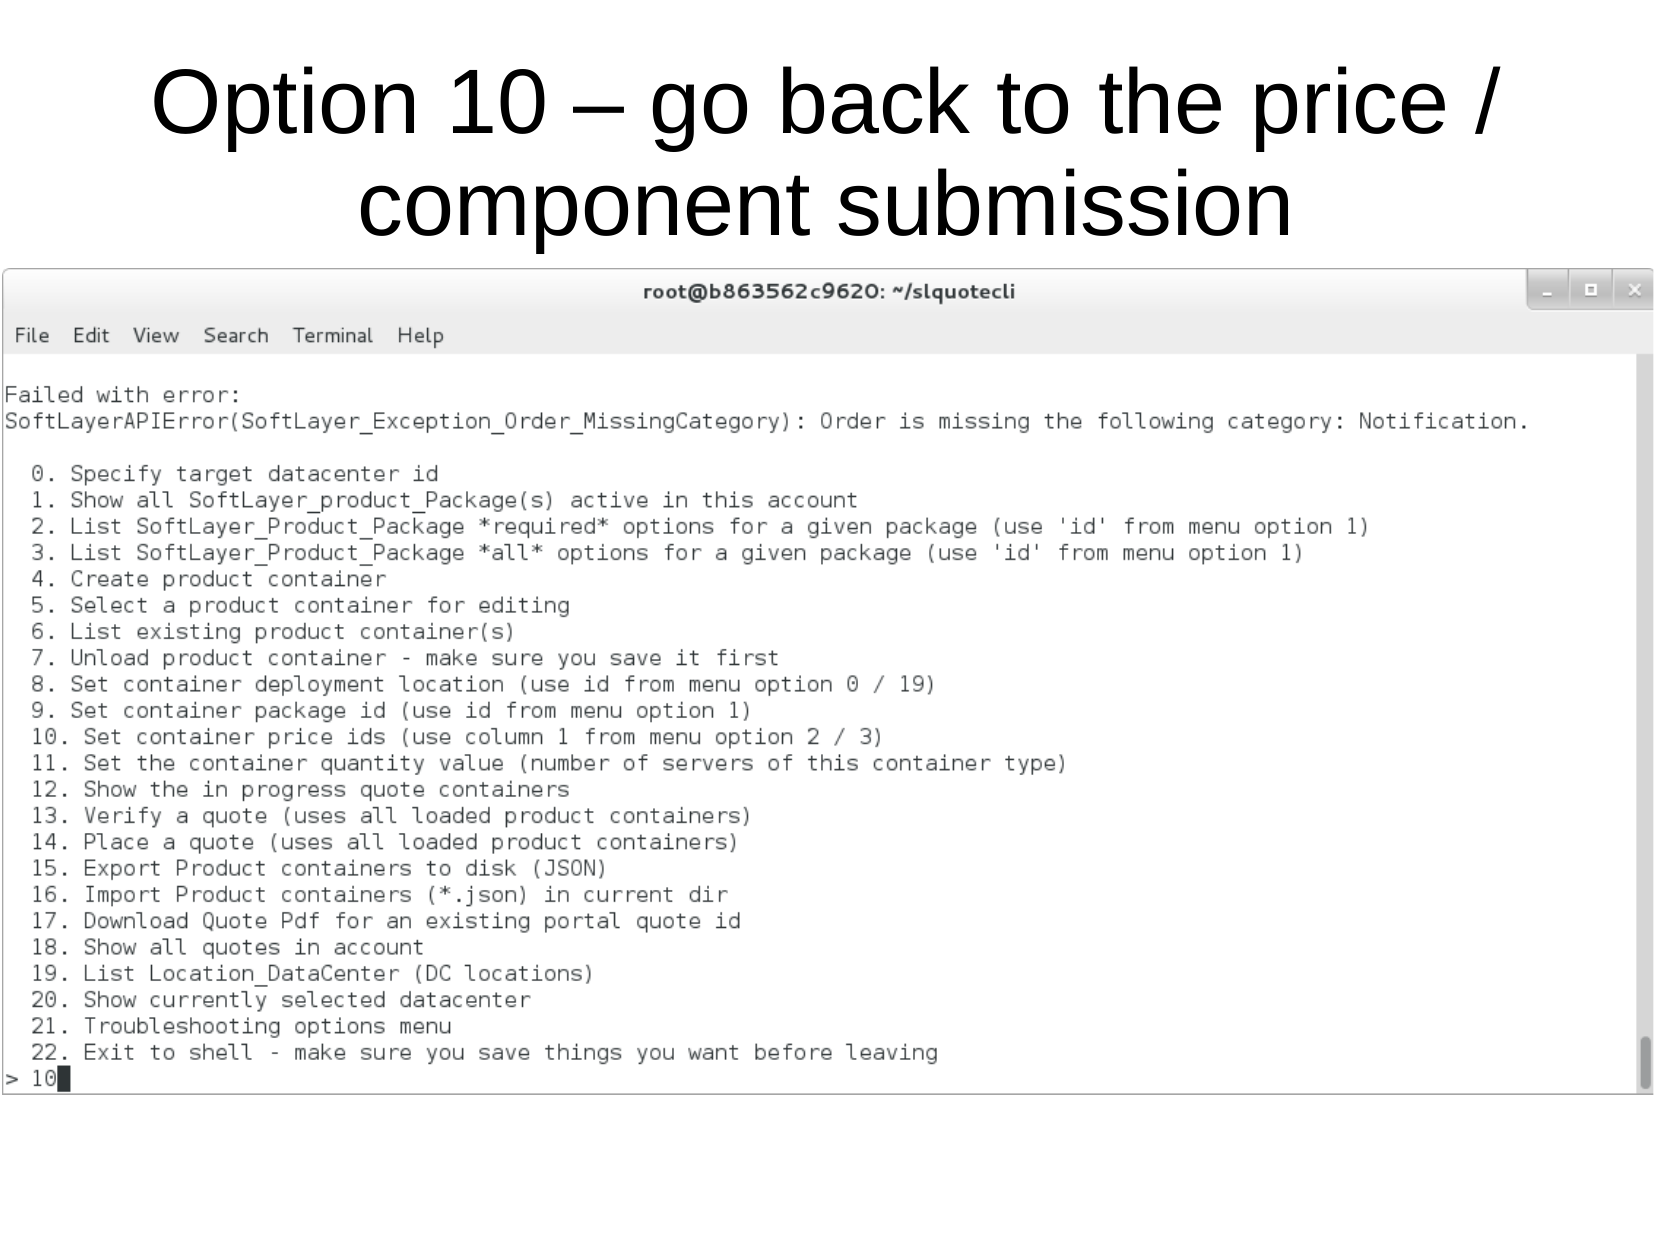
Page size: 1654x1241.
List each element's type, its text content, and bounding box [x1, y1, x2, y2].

picture [2, 268, 1654, 1096]
title Option 10 – go back to the price / component submission [82, 49, 1571, 257]
